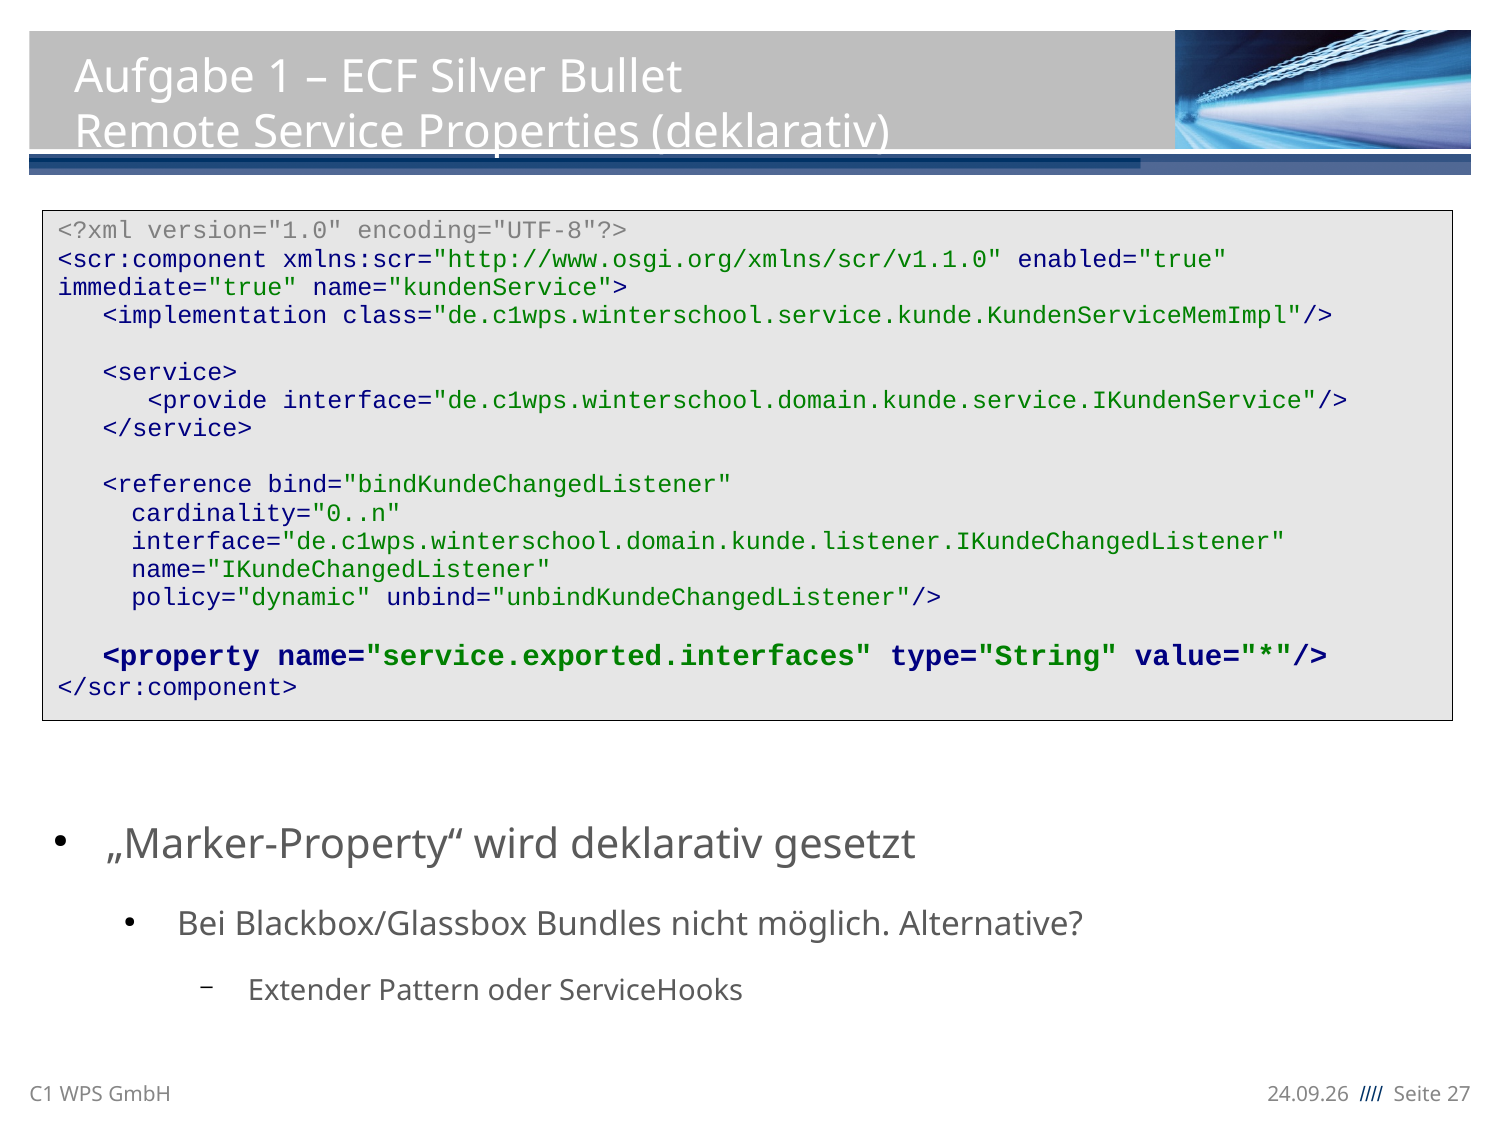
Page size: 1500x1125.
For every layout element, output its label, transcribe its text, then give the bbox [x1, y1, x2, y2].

picture [1175, 30, 1471, 149]
list „Marker-Property“ wird deklarativ gesetzt Bei Blackbox/Glassbox Bundles nicht möglich. Alternative? Extender Pattern oder ServiceHooks [35, 208, 1477, 1044]
title Aufgabe 1 – ECF Silver Bullet Remote Service Properties (deklarativ) [29, 31, 1176, 150]
picture [29, 154, 1471, 175]
